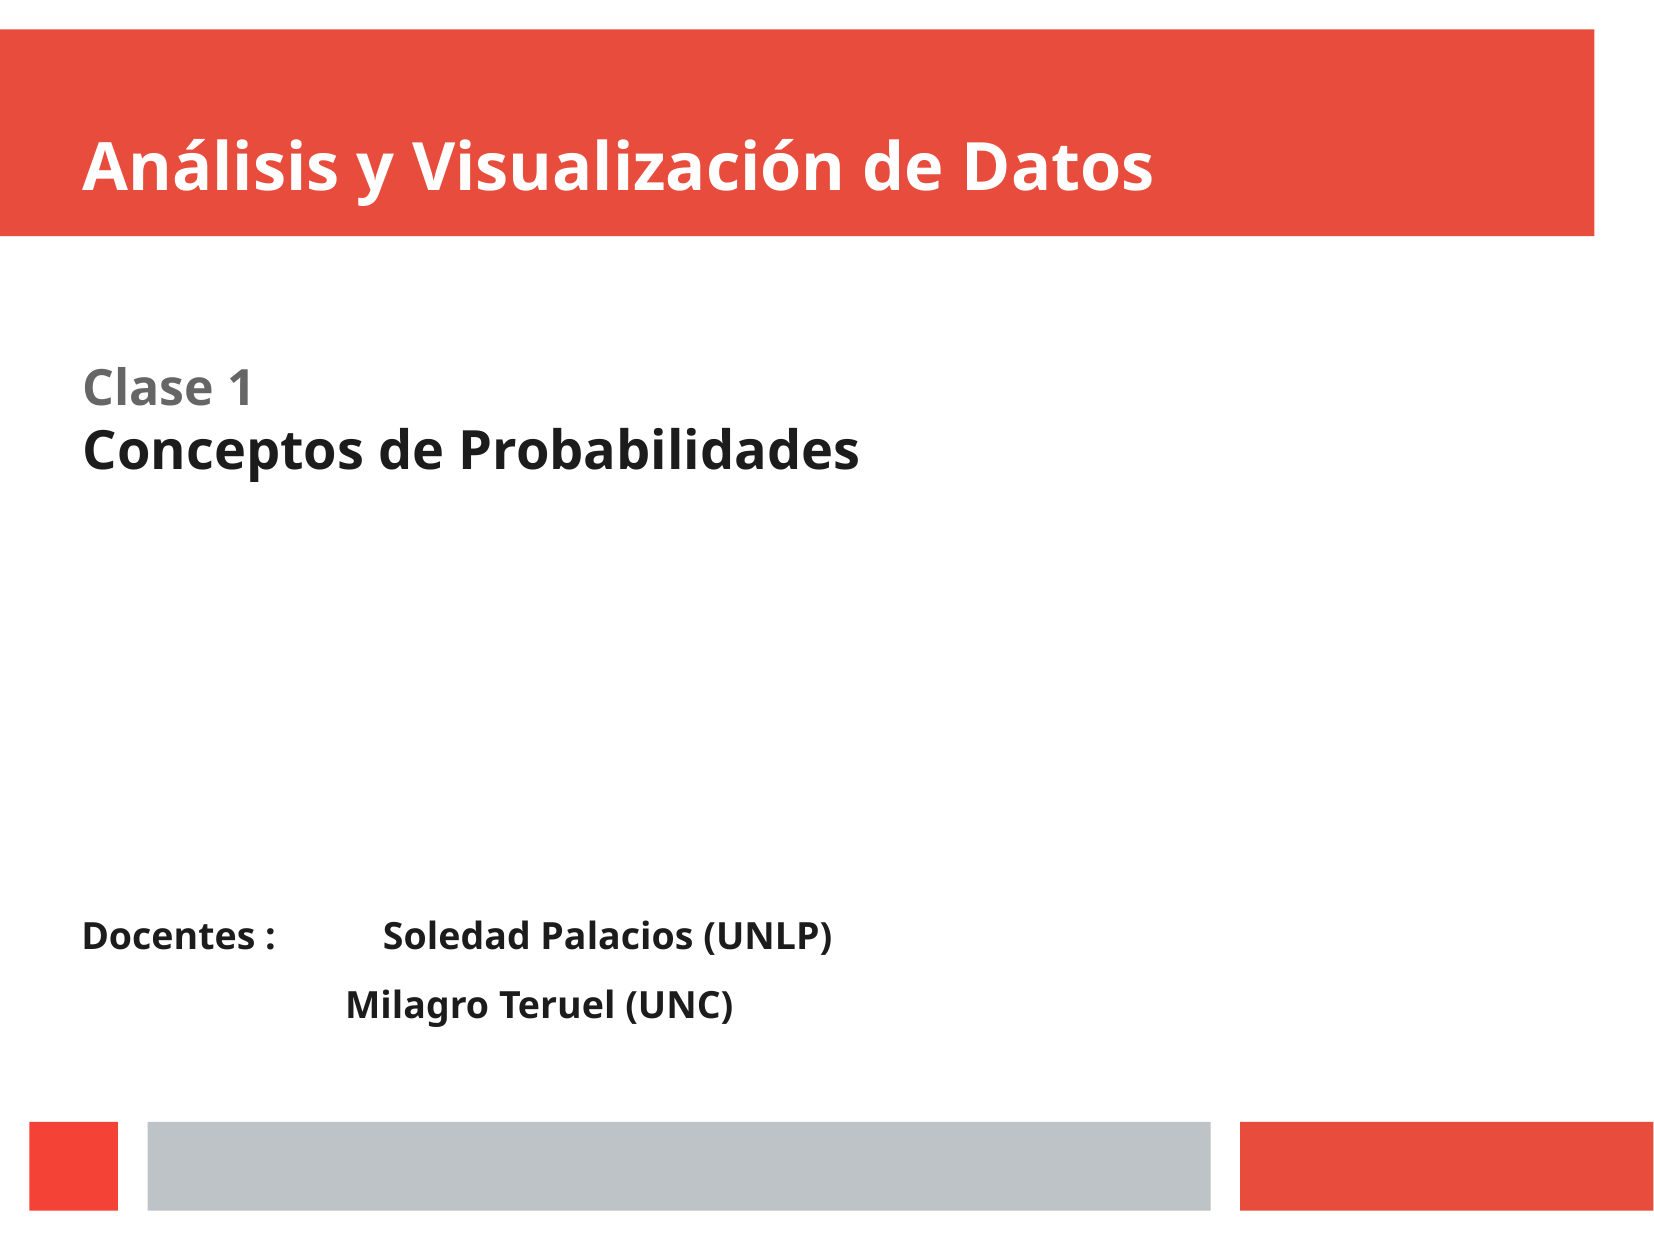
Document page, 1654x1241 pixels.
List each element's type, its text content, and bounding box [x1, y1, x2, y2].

text_box Docentes : Soledad Palacios (UNLP) Milagro Teruel (UNC) [66, 897, 1518, 1088]
text_box Clase 1 Conceptos de Probabilidades [82, 354, 1589, 500]
text_box Análisis y Visualización de Datos [82, 101, 1571, 205]
